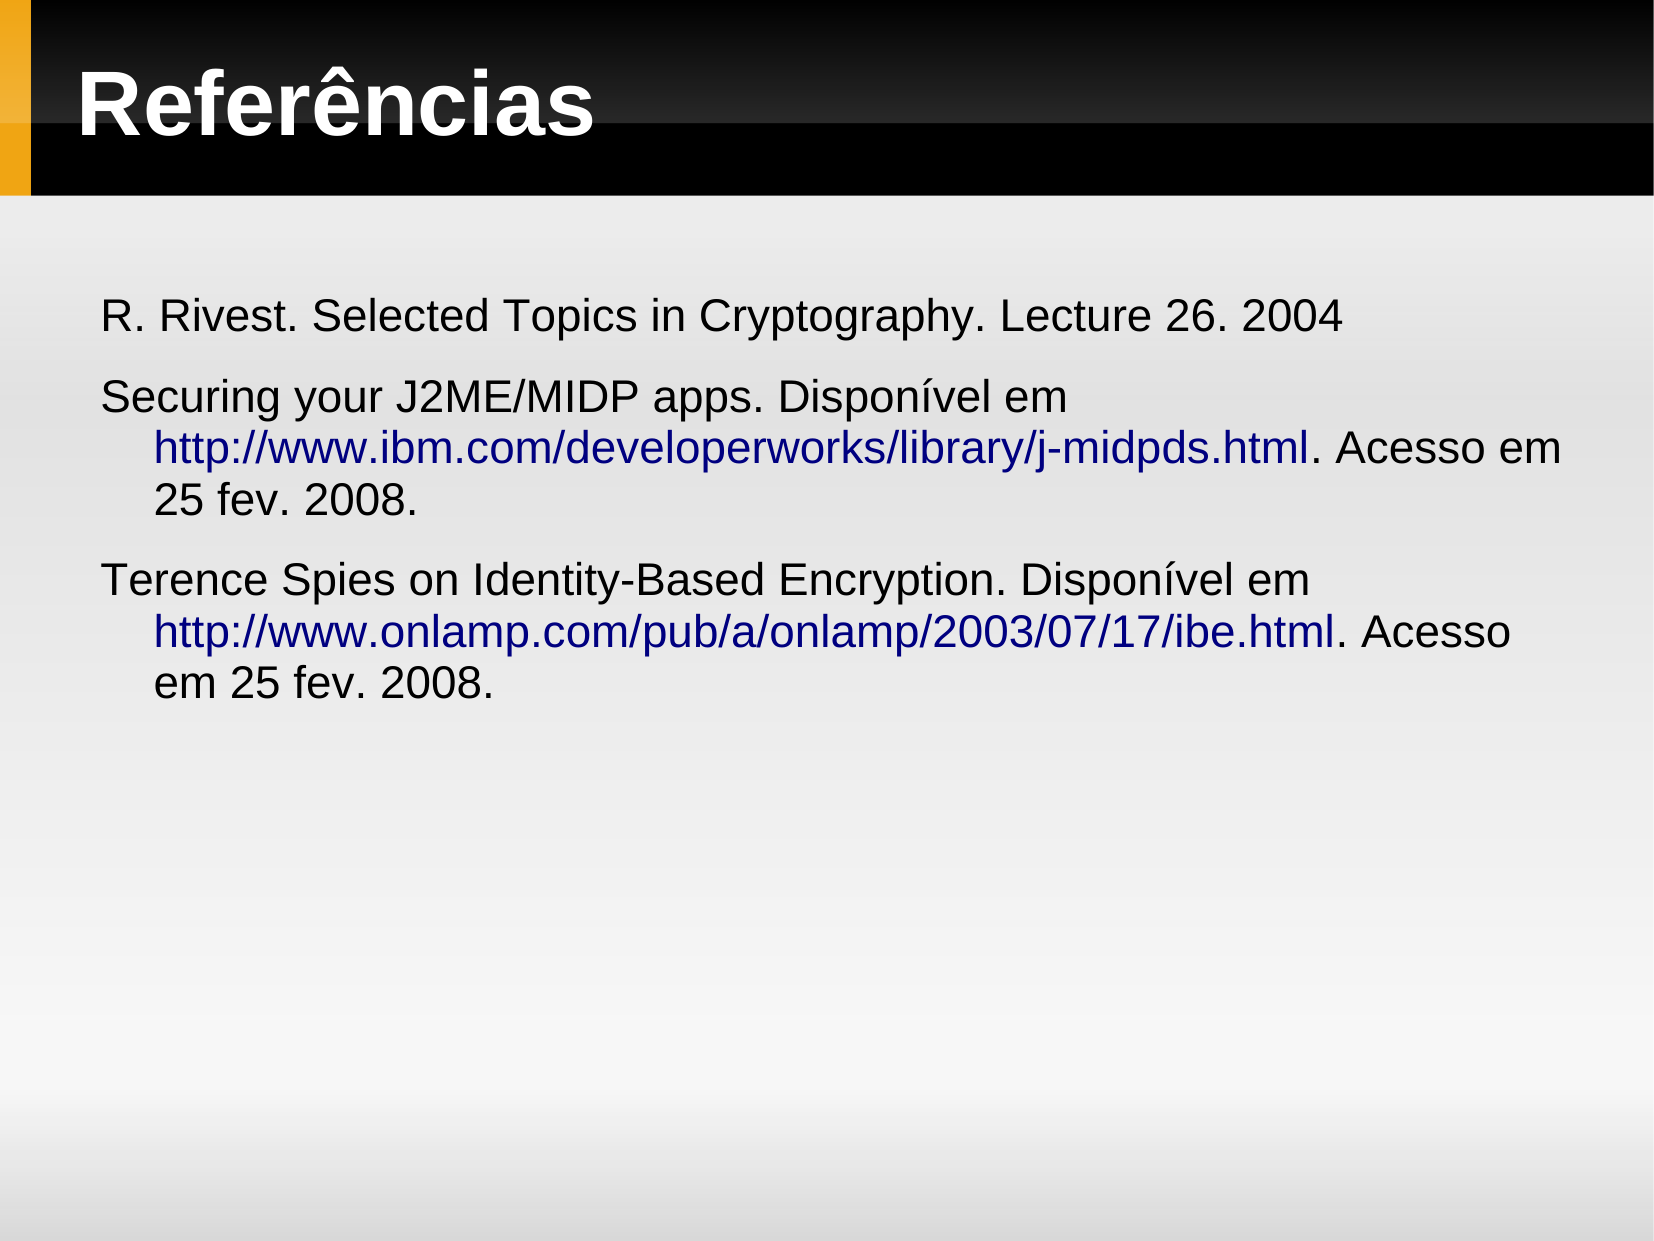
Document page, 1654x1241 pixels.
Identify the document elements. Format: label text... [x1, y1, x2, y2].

title Referências [76, 7, 1565, 200]
picture [0, 0, 1654, 1241]
list R. Rivest. Selected Topics in Cryptography. Lecture 26. 2004 Securing your J2ME/MIDP apps. Disponível em http://www.ibm.com/developerworks/library/j-midpds.html. Acesso em 25 fev. 2008. Terence Spies on Identity-Based Encryption. Disponível em http://www.onlamp.com/pub/a/onlamp/2003/07/17/ibe.html. Acesso em 25 fev. 2008. [82, 290, 1571, 1094]
